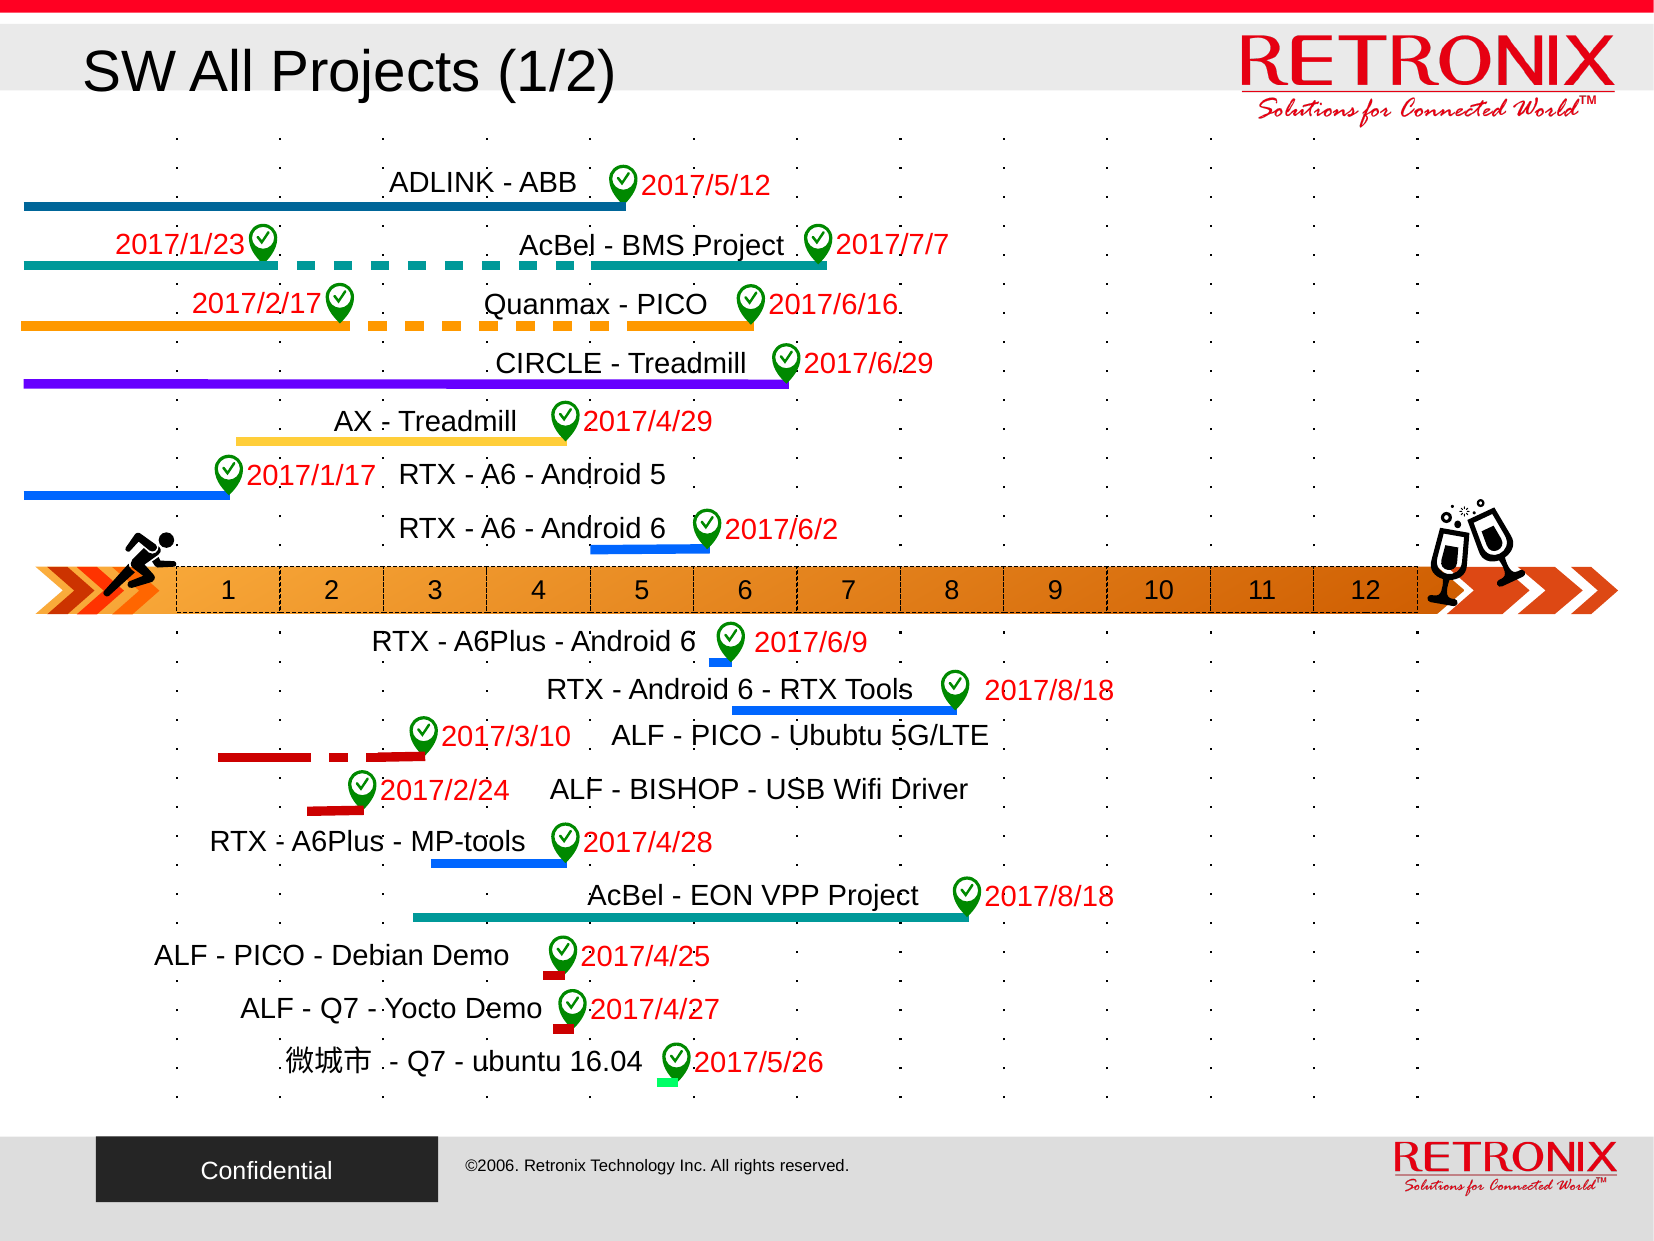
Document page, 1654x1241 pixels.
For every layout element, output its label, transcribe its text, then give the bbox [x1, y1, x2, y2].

picture [550, 822, 568, 864]
picture [749, 283, 753, 326]
picture [347, 769, 364, 805]
text_box 2017/1/23 [100, 220, 261, 268]
picture [1422, 496, 1530, 609]
text_box 2017/2/24 [364, 766, 525, 815]
picture [621, 164, 625, 201]
picture [261, 223, 279, 265]
picture [803, 223, 820, 265]
picture [771, 342, 788, 385]
text_box AcBel - BMS Project [504, 218, 816, 266]
text_box AcBel - EON VPP Project [572, 869, 970, 917]
text_box 2017/6/29 [788, 339, 949, 388]
picture [557, 988, 575, 1031]
text_box 2017/4/28 [568, 819, 729, 867]
title SW All Projects (1/2) [82, 23, 1205, 119]
text_box 3 [383, 566, 486, 613]
picture [548, 935, 565, 971]
text_box RTX - A6Plus - MP-tools [194, 815, 562, 863]
text_box [1446, 609, 1509, 615]
text_box ALF - Q7 - Yocto Demo [225, 981, 567, 1030]
text_box 2 [279, 566, 383, 613]
text_box RTX - A6 - Android 5 [383, 447, 705, 495]
text_box 2017/1/17 [231, 451, 392, 499]
picture [940, 669, 969, 711]
text_box 2017/3/10 [426, 712, 587, 761]
text_box 2017/6/2 [709, 505, 854, 553]
text_box 2017/8/18 [969, 873, 1130, 921]
picture [408, 715, 426, 751]
text_box 2017/8/18 [969, 666, 1130, 714]
text_box CIRCLE - Treadmill [480, 337, 786, 385]
text_box 7 [796, 566, 900, 613]
text_box ADLINK - ABB [374, 155, 621, 203]
picture [715, 621, 739, 662]
text_box ALF - BISHOP - USB Wifi Driver [535, 763, 1004, 811]
text_box 2017/5/12 [625, 161, 786, 209]
picture [1391, 1139, 1621, 1198]
text_box 2017/4/27 [575, 985, 736, 1034]
text_box 8 [900, 566, 1003, 613]
text_box RTX - A6Plus - Android 6 [356, 614, 729, 662]
text_box 2017/4/29 [568, 397, 729, 445]
text_box 6 [693, 566, 796, 613]
picture [338, 282, 355, 324]
text_box 11 [1210, 566, 1313, 613]
picture [661, 1042, 679, 1084]
text_box 5 [590, 566, 693, 613]
text_box 2017/5/26 [679, 1039, 840, 1087]
text_box 2017/2/17 [177, 279, 338, 327]
text_box 4 [486, 566, 590, 613]
text_box 微城市 - Q7 - ubuntu 16.04 [270, 1035, 674, 1083]
text_box 9 [1003, 566, 1106, 613]
text_box AX - Treadmill [318, 394, 563, 442]
picture [102, 531, 178, 598]
text_box 2017/7/7 [820, 220, 965, 268]
picture [550, 400, 568, 442]
text_box ALF - PICO - Debian Demo [139, 928, 567, 976]
text_box 12 [1313, 566, 1418, 613]
text_box 2017/4/25 [565, 932, 726, 980]
text_box [1570, 566, 1619, 615]
text_box RTX - A6 - Android 6 [383, 501, 705, 549]
text_box ALF - PICO - Ububtu 5G/LTE [596, 710, 1024, 757]
text_box 2017/6/16 [753, 280, 914, 329]
text_box [1517, 566, 1583, 615]
text_box 10 [1106, 566, 1210, 613]
text_box RTX - Android 6 - RTX Tools [531, 662, 953, 710]
text_box 2017/6/9 [739, 618, 883, 662]
picture [692, 508, 709, 550]
picture [1235, 31, 1621, 130]
text_box [35, 566, 1443, 615]
text_box Quanmax - PICO [468, 277, 749, 326]
text_box 1 [176, 566, 279, 613]
picture [951, 876, 969, 918]
picture [213, 454, 231, 496]
